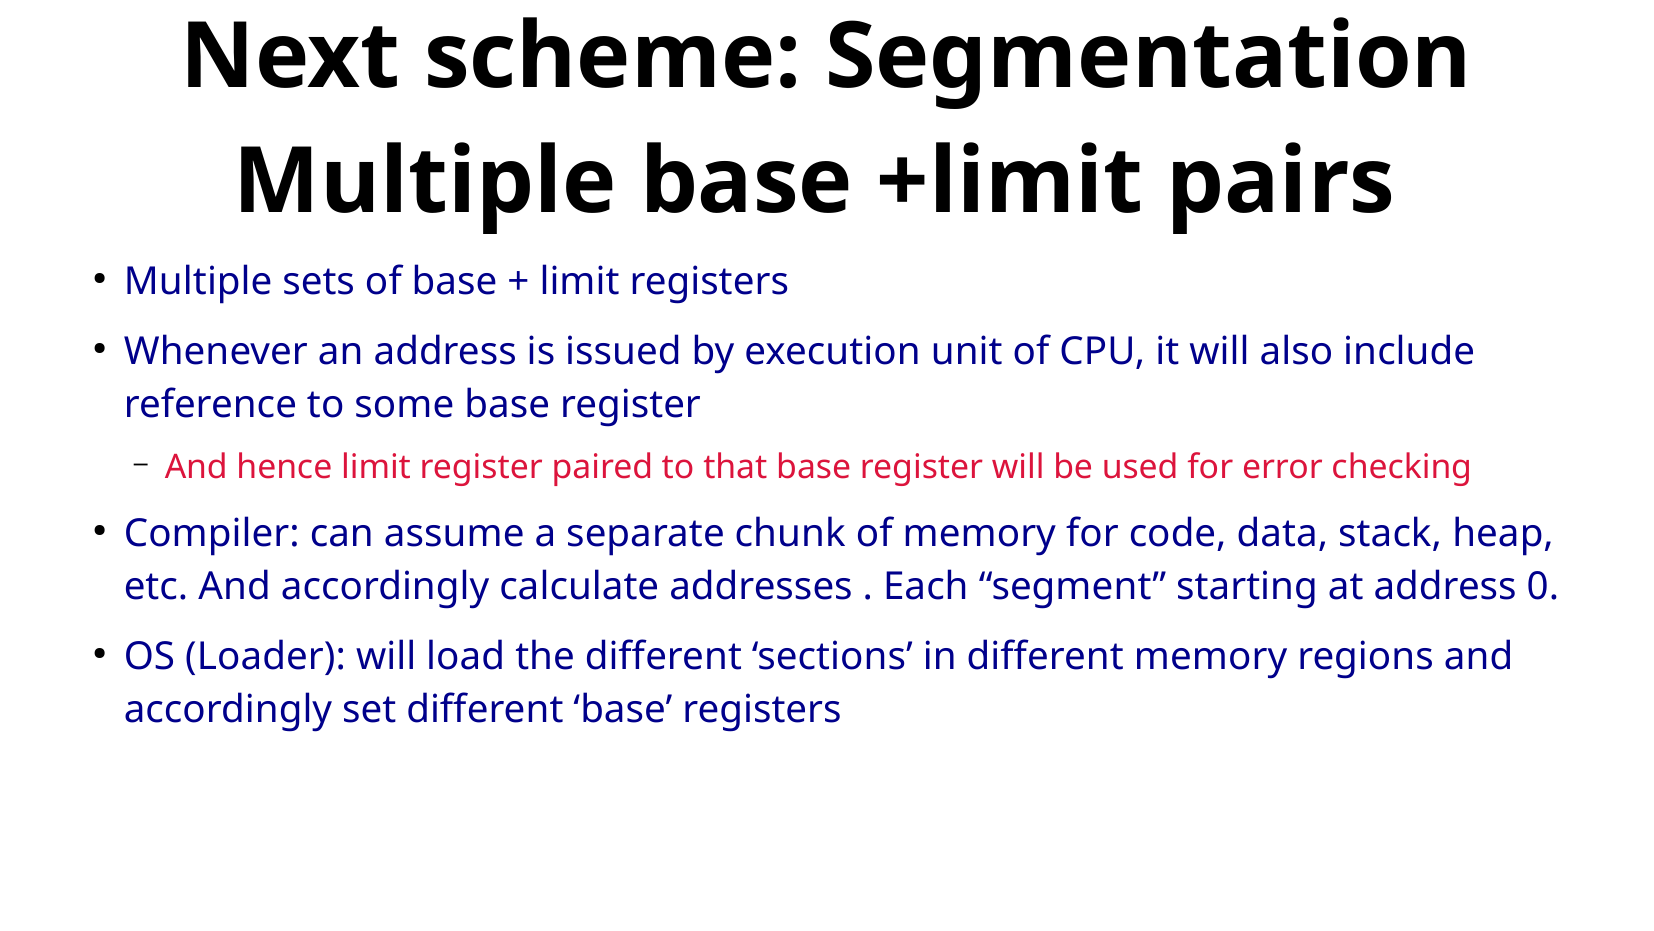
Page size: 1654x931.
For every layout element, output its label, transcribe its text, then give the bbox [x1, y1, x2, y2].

title Next scheme: Segmentation Multiple base +limit pairs [82, 22, 1571, 207]
list Multiple sets of base + limit registers Whenever an address is issued by execution unit of CPU, it will also include reference to some base register And hence limit register paired to that base register will be used for error checking Compiler: can assume a separate chunk of memory for code, data, stack, heap, etc. And accordingly calculate addresses . Each “segment” starting at address 0. OS (Loader): will load the different ‘sections’ in different memory regions and accordingly set different ‘base’ registers [82, 253, 1571, 793]
